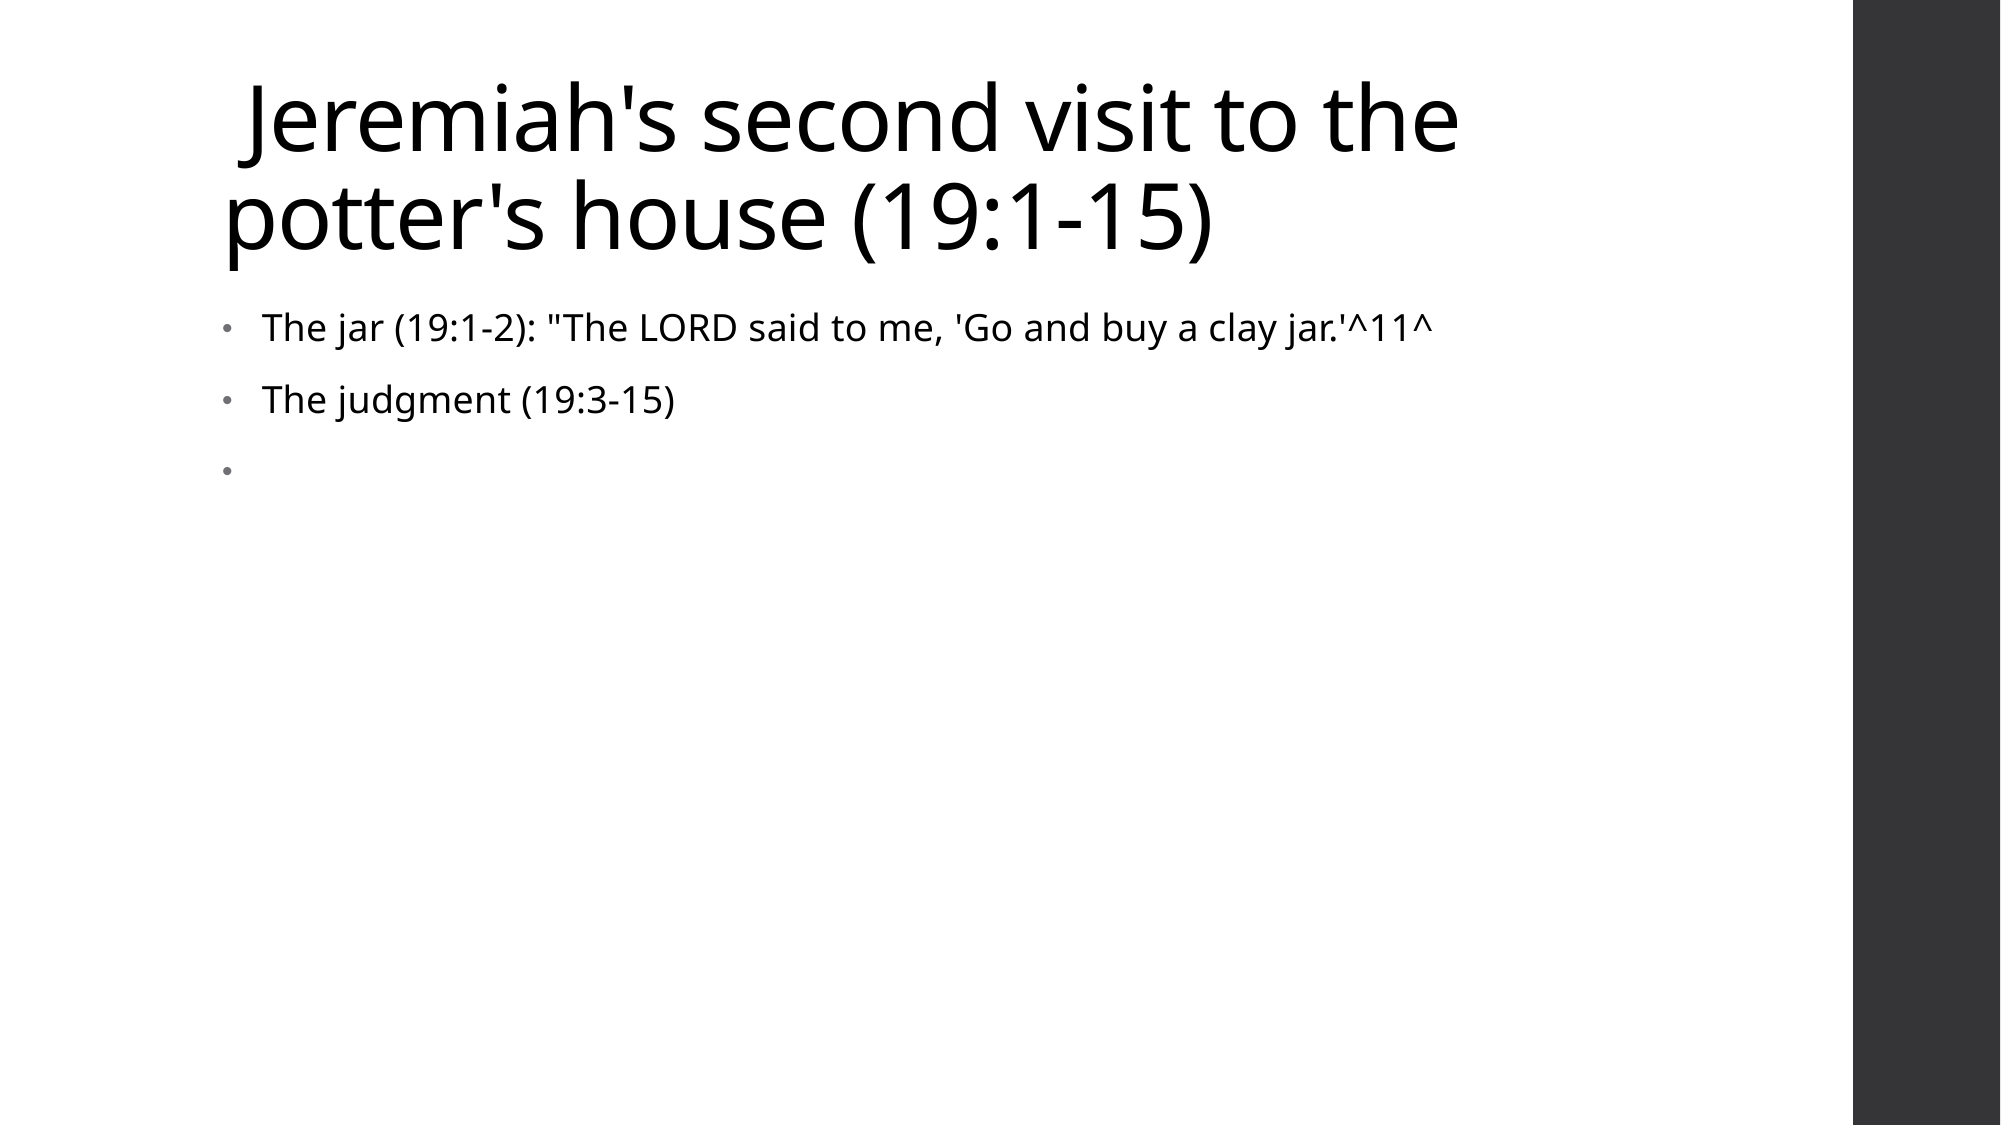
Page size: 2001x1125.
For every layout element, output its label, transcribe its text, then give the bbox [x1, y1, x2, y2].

list The jar (19:1-2): "The LORD said to me, 'Go and buy a clay jar.'^11^ The judgment (19:3-15) [206, 299, 1617, 1014]
title Jeremiah's second visit to the potter's house (19:1-15) [206, 60, 1797, 278]
